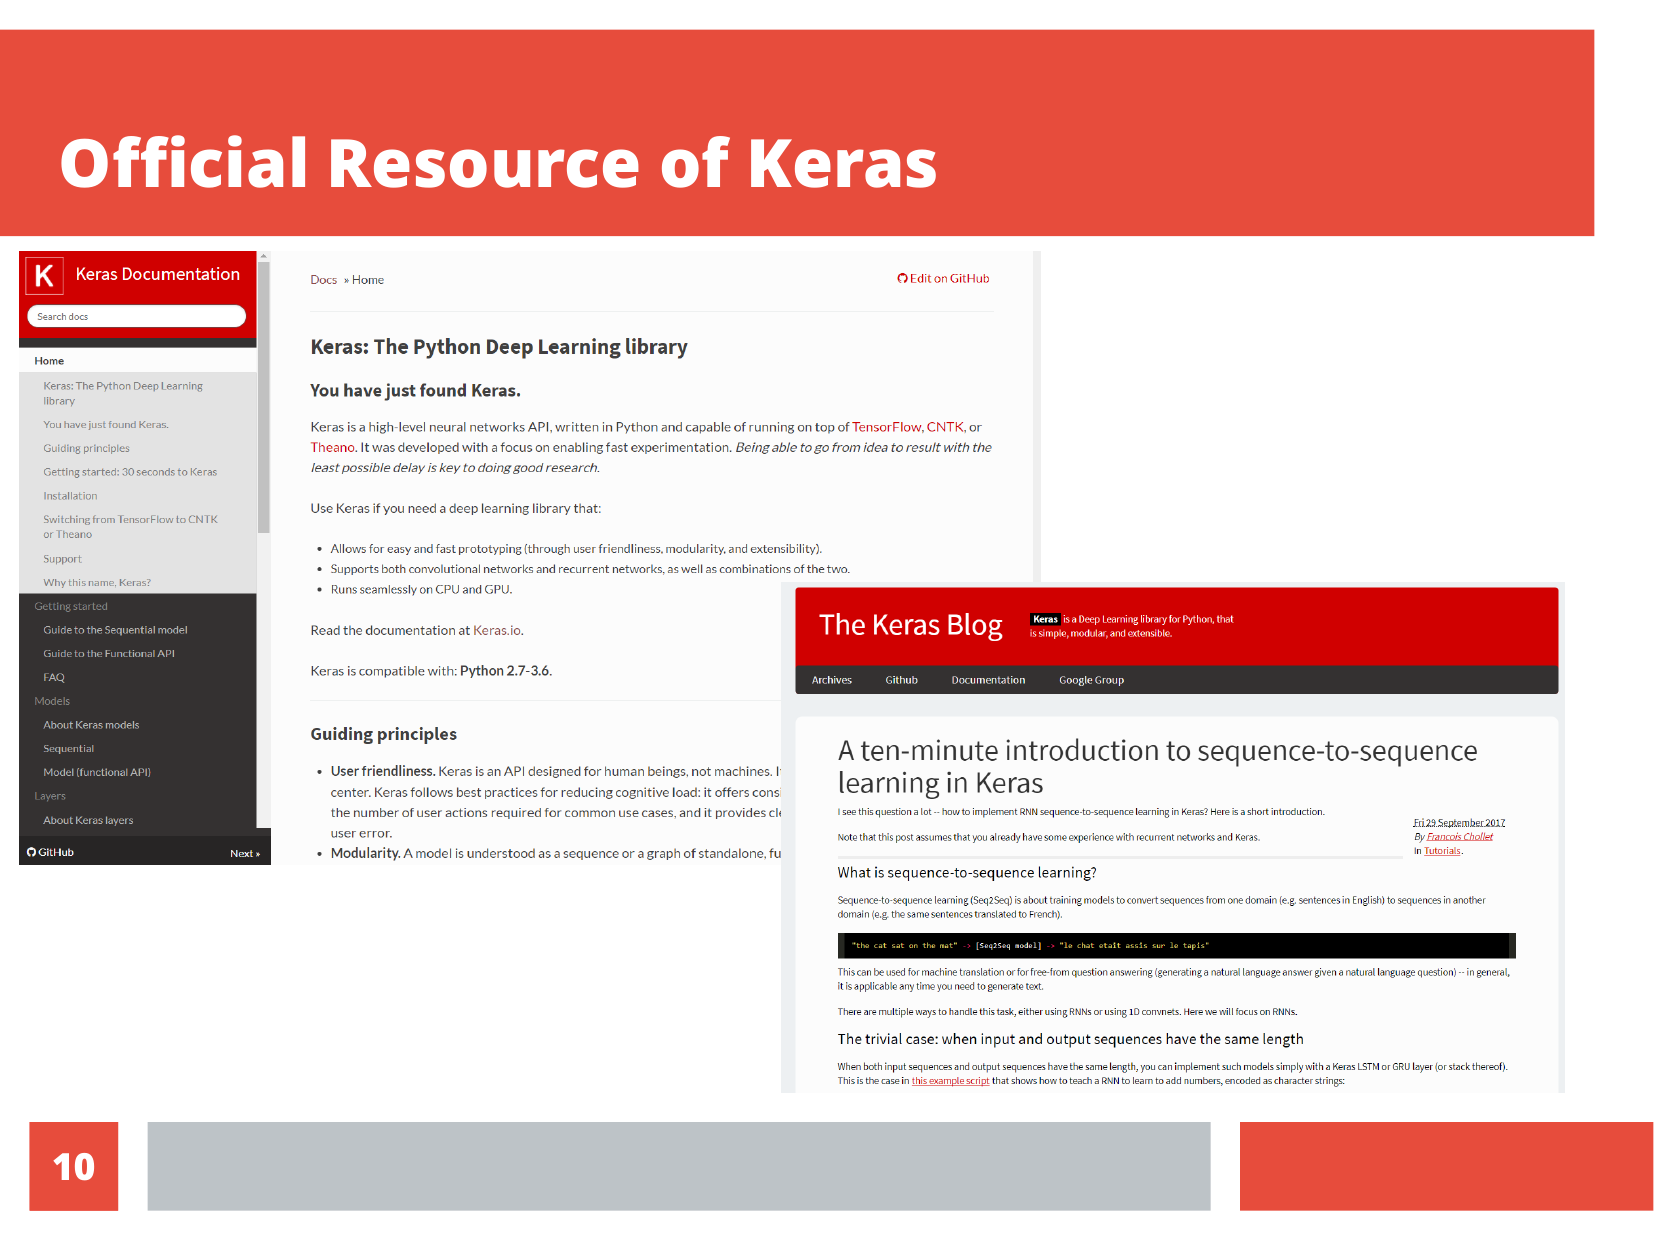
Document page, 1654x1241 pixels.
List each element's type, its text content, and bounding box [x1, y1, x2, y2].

picture [19, 251, 1565, 1093]
title Official Resource of Keras [59, 59, 1595, 207]
